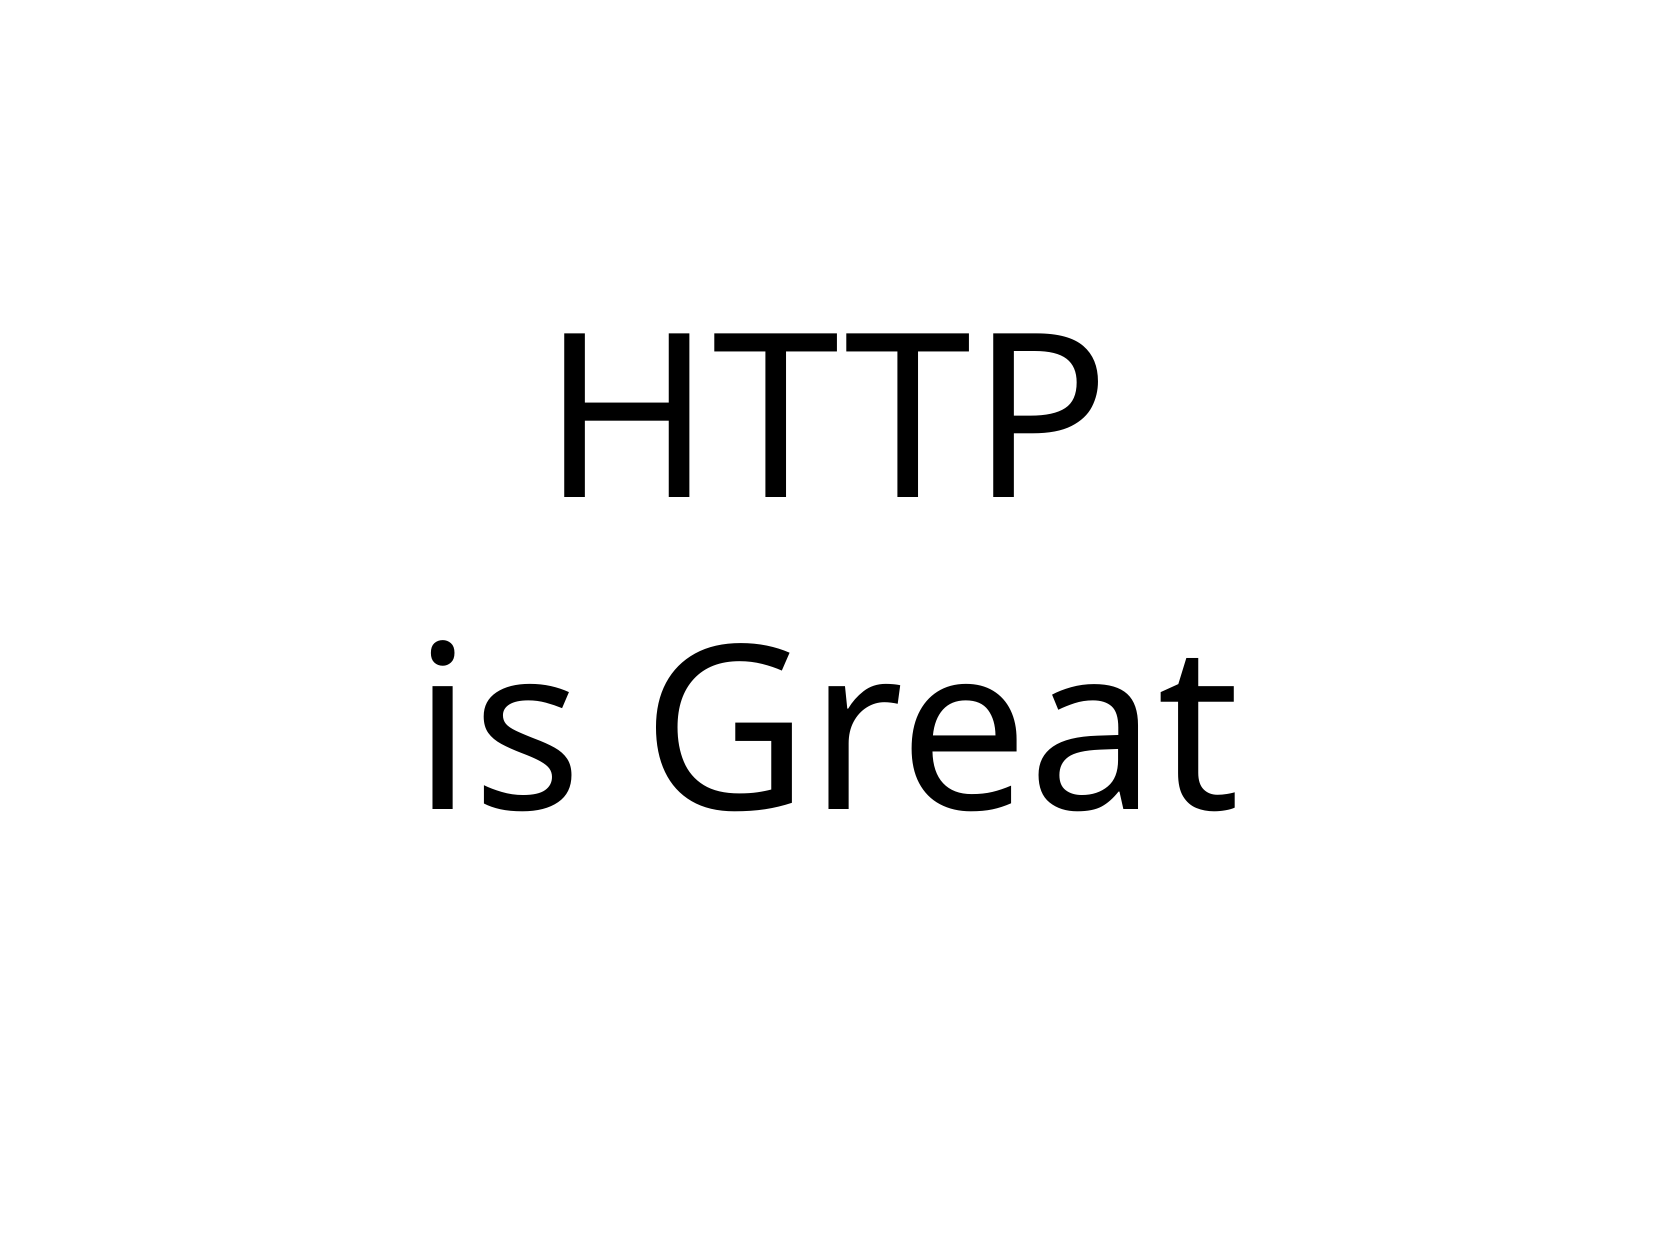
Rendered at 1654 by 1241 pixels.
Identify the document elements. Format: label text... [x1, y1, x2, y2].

title HTTP is Great [82, 284, 1571, 845]
